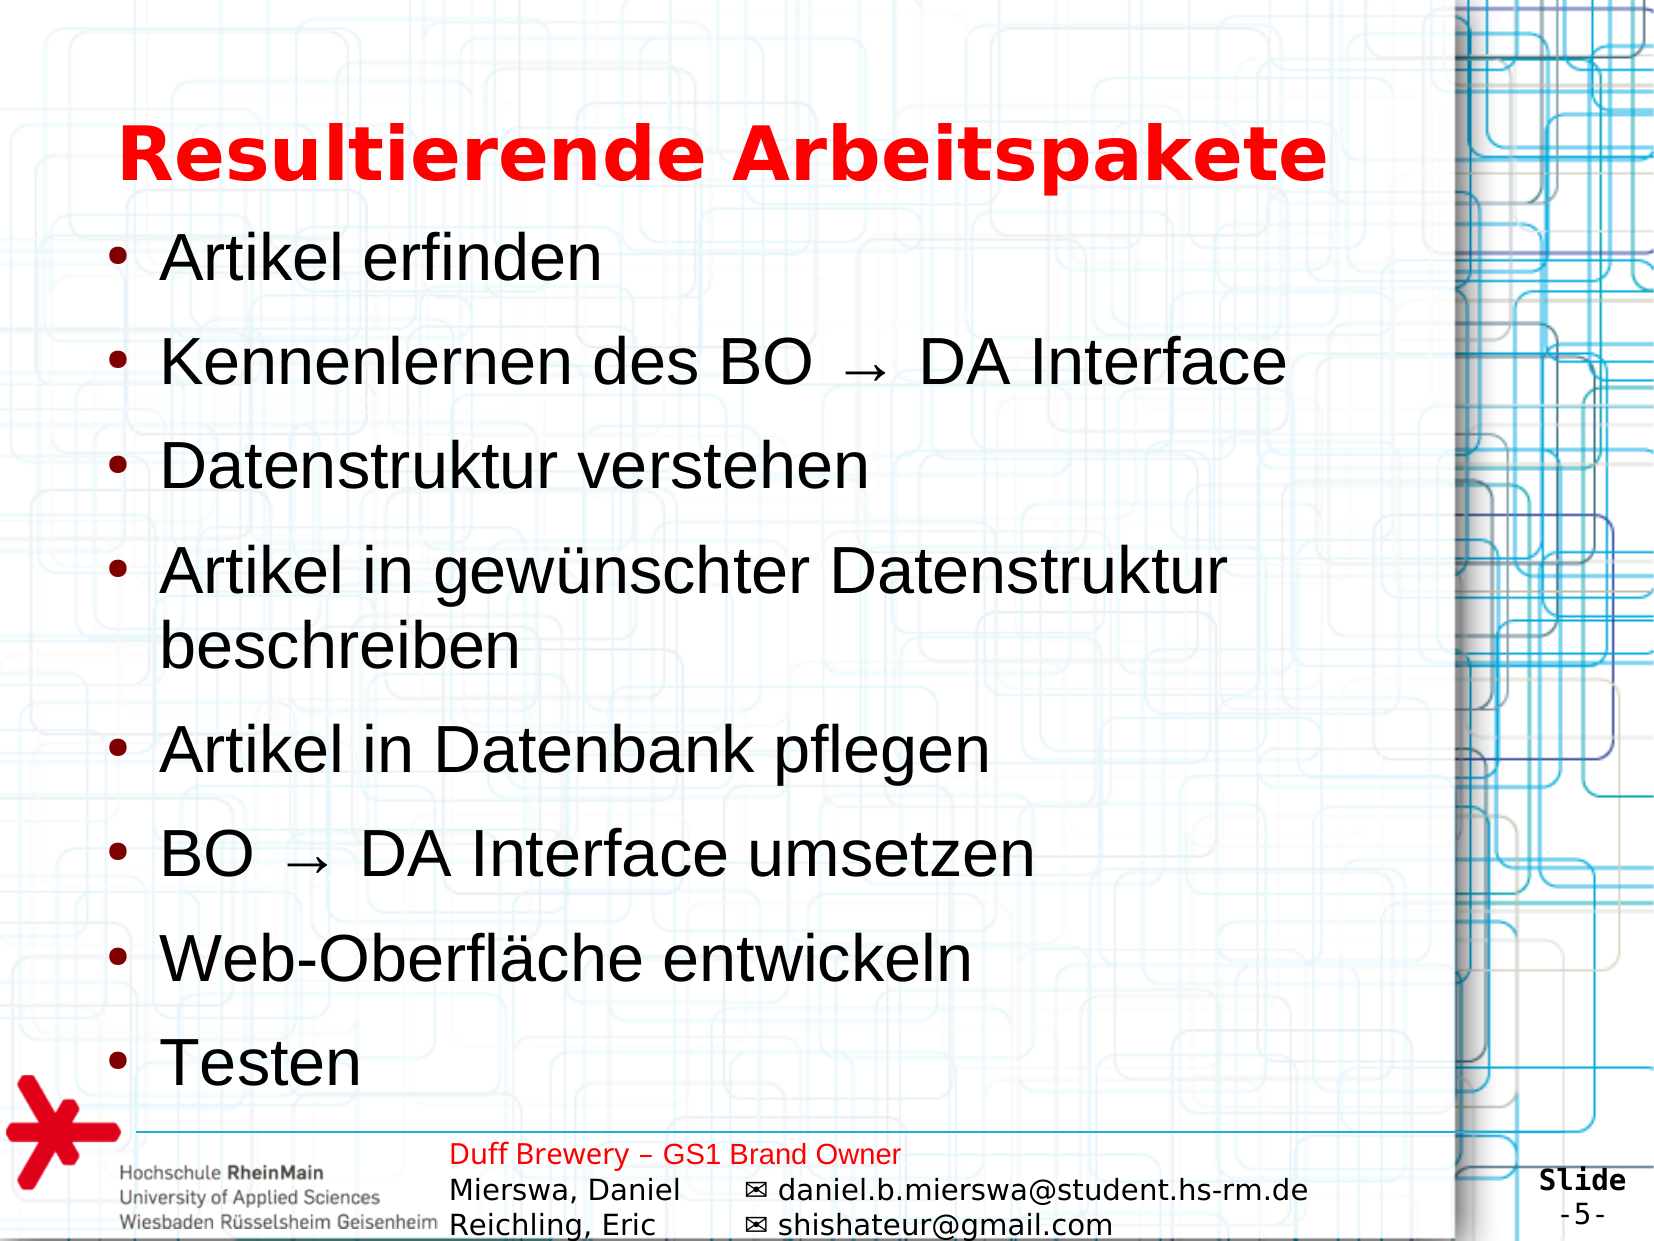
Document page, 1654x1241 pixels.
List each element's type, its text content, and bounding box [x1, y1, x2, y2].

title Resultierende Arbeitspakete [29, 70, 1418, 239]
picture [964, 1221, 973, 1233]
list Artikel erfinden Kennenlernen des BO → DA Interface Datenstruktur verstehen Artikel in gewünschter Datenstruktur beschreiben Artikel in Datenbank pflegen BO → DA Interface umsetzen Web-Oberfläche entwickeln Testen [88, 219, 1424, 1130]
picture [0, 0, 1654, 1241]
picture [568, 1221, 577, 1233]
